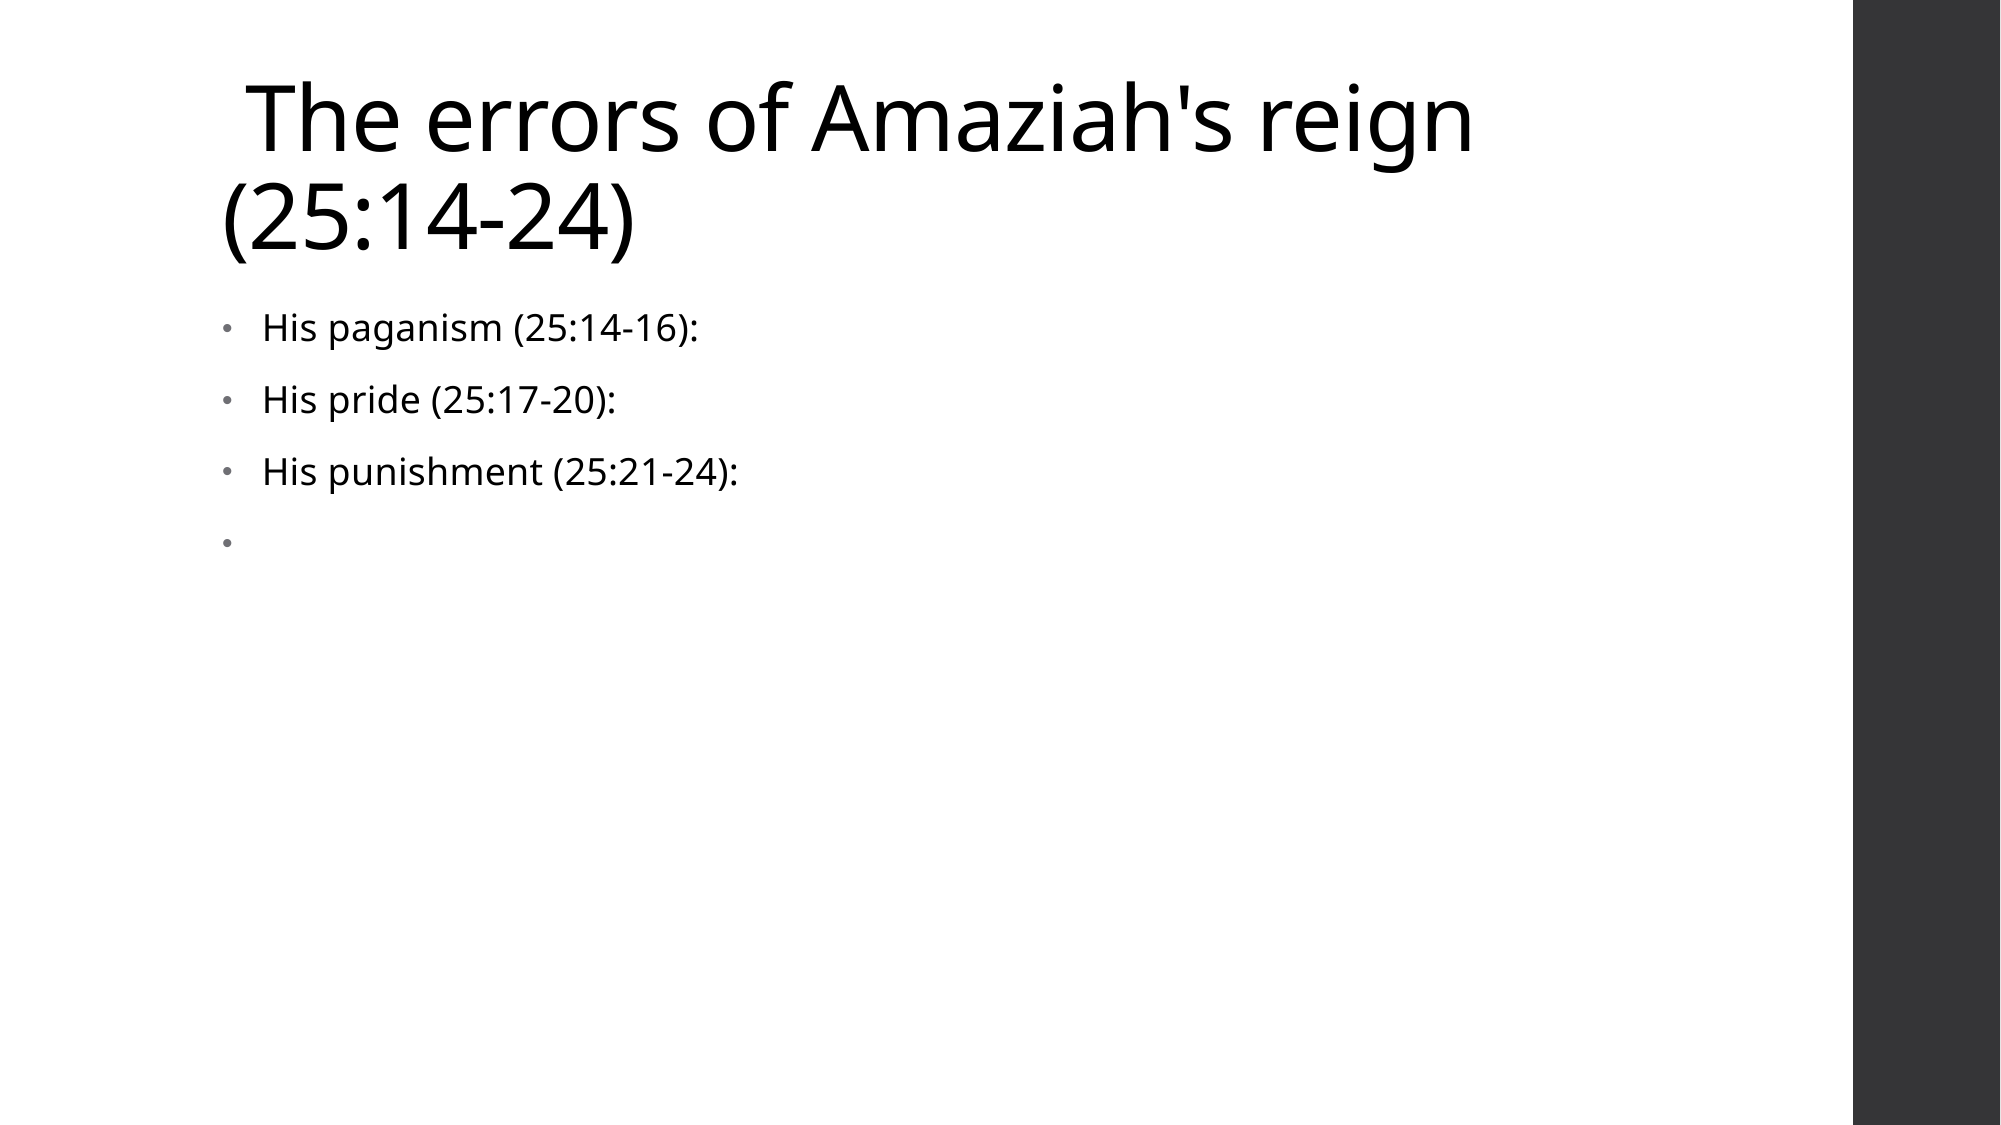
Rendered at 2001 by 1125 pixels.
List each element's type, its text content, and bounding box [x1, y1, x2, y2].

title The errors of Amaziah's reign (25:14-24) [206, 60, 1797, 278]
list His paganism (25:14-16): His pride (25:17-20): His punishment (25:21-24): [206, 299, 1617, 1014]
